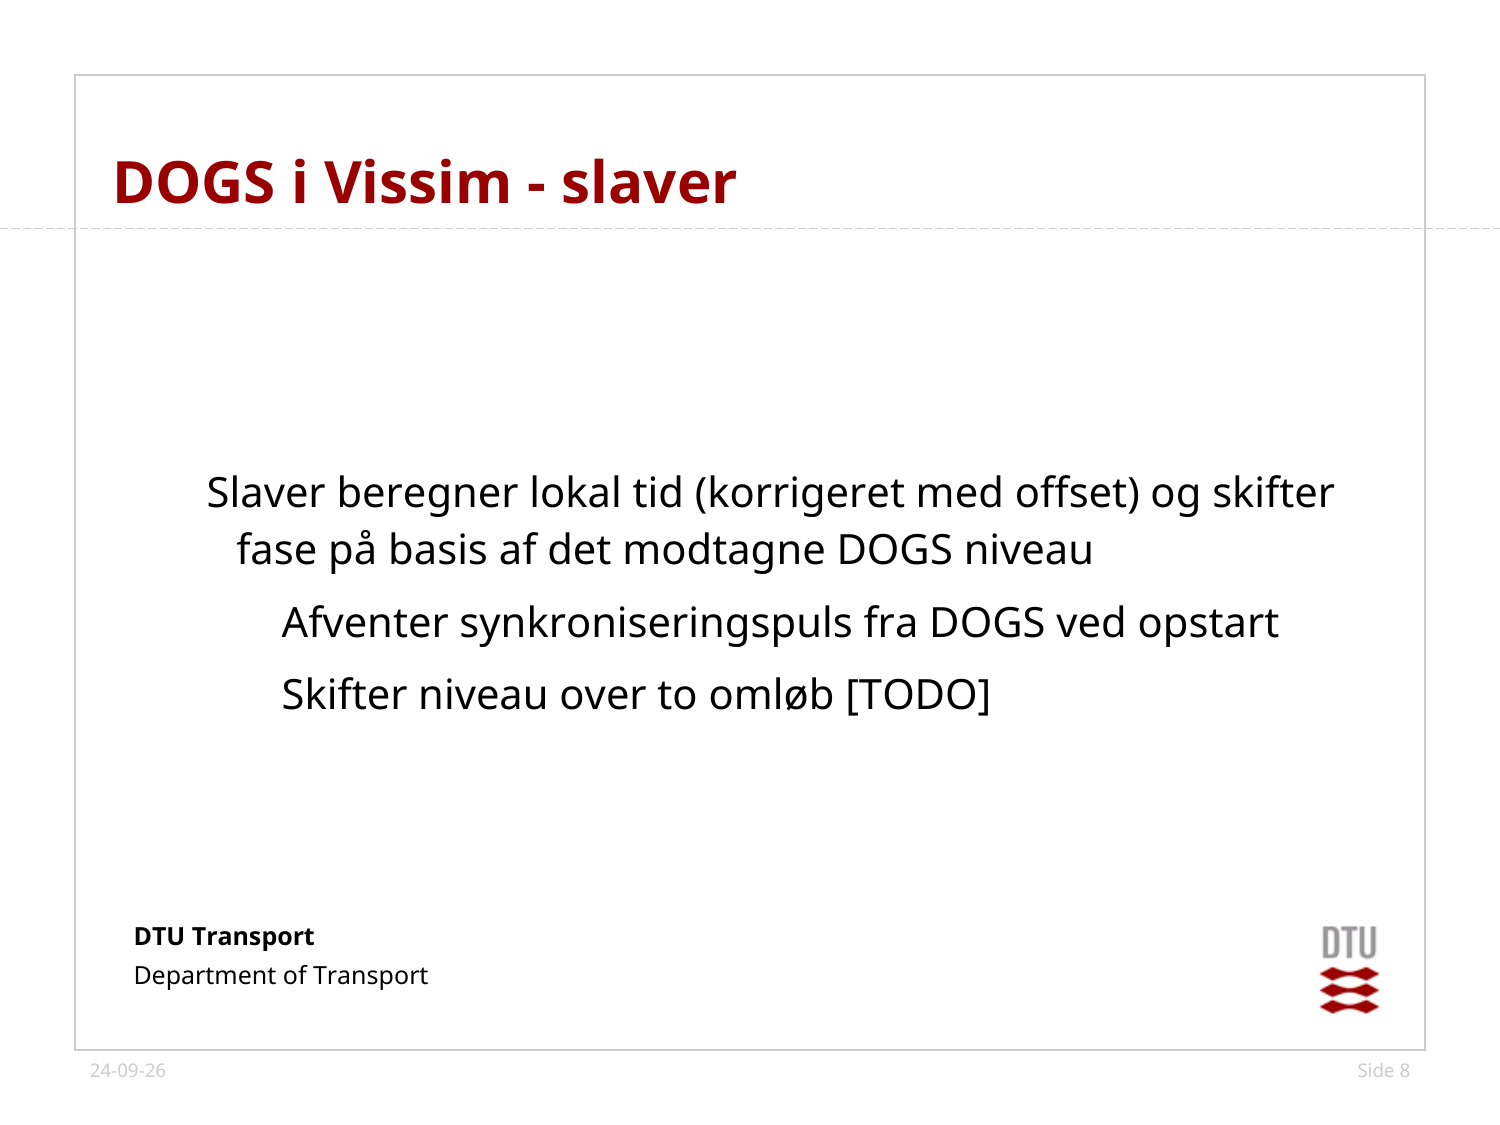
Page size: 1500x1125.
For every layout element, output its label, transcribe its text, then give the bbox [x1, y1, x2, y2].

title DOGS i Vissim - slaver [112, 132, 1401, 231]
subtitle Slaver beregner lokal tid (korrigeret med offset) og skifter fase på basis af det modtagne DOGS niveau Afventer synkroniseringspuls fra DOGS ved opstart Skifter niveau over to omløb [TODO] [206, 224, 1418, 961]
picture [1297, 961, 1418, 1034]
